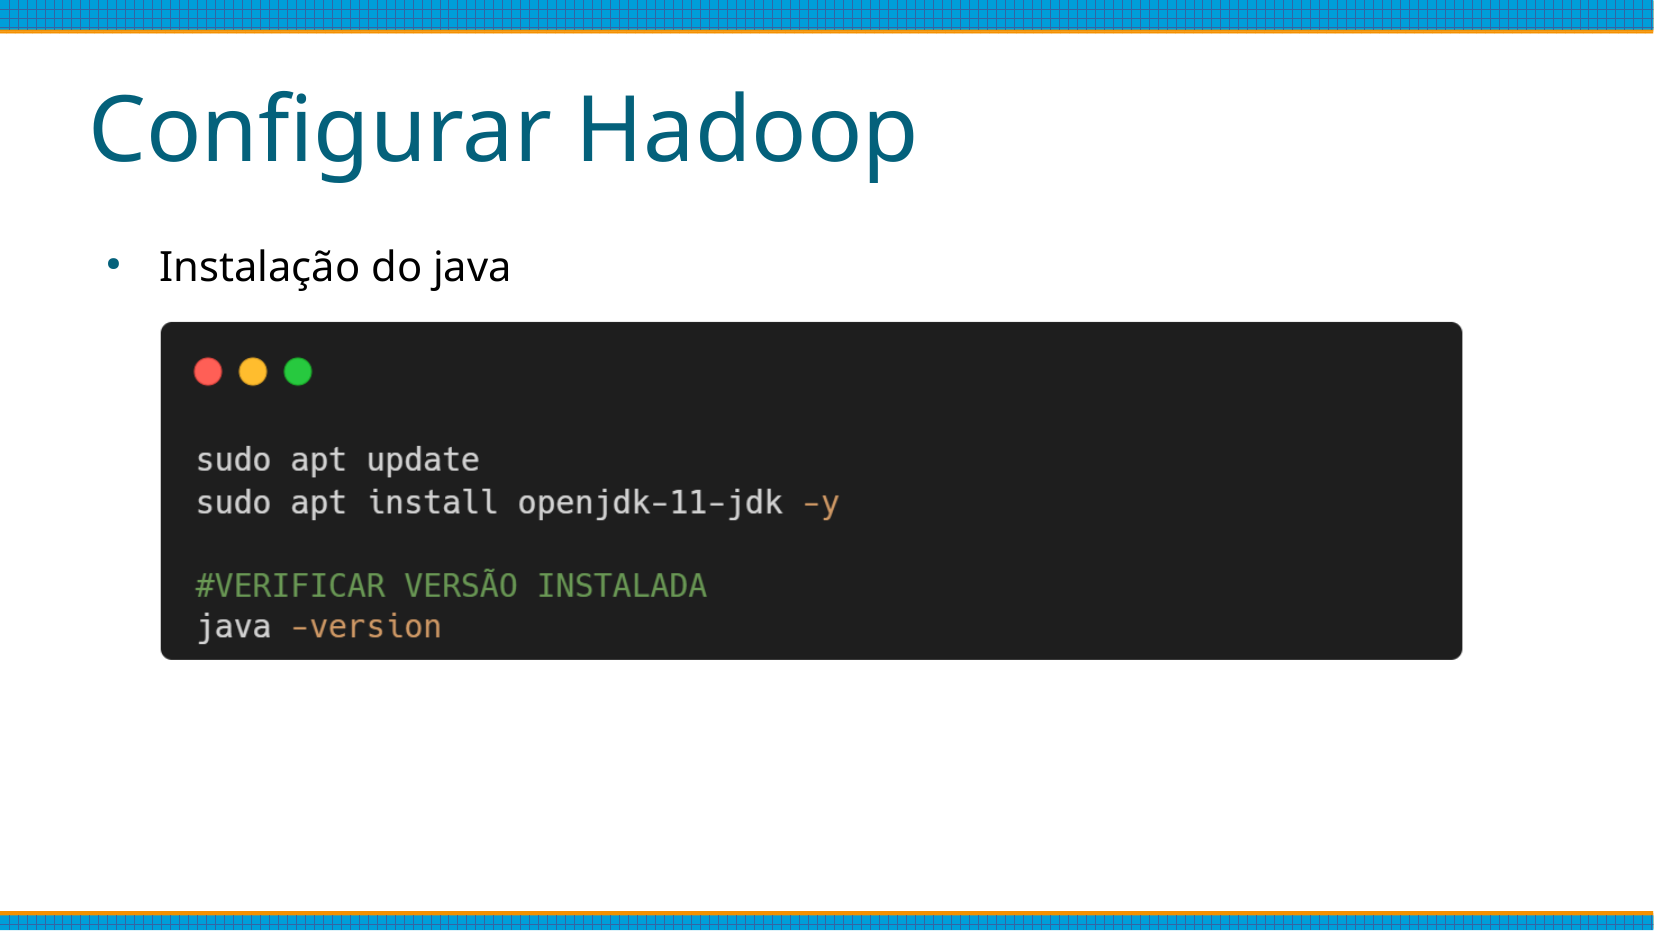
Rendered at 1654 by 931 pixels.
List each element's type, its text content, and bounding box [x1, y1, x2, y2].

list Instalação do java [88, 236, 1565, 901]
picture [144, 295, 1477, 687]
title Configurar Hadoop [88, 44, 1565, 207]
